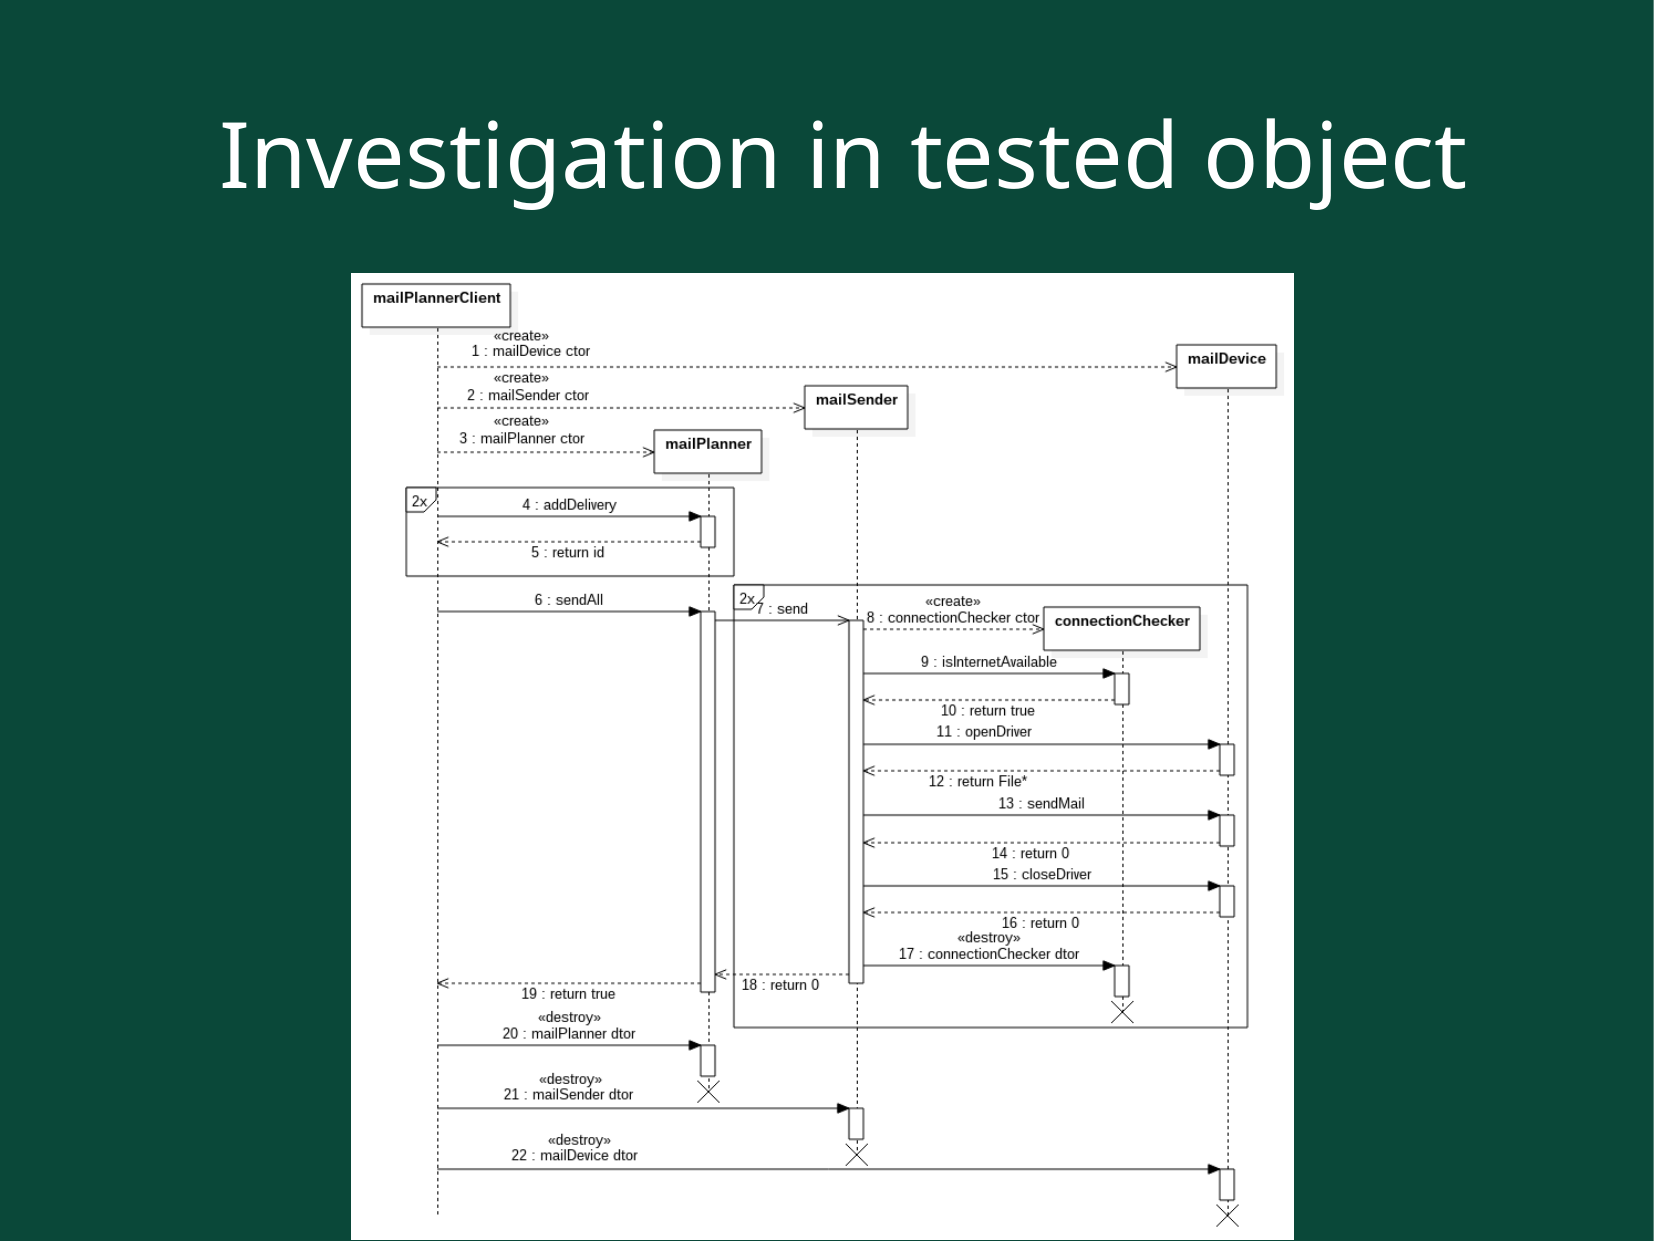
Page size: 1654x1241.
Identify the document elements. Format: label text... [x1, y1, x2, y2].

title Investigation in tested object [82, 49, 1571, 257]
picture [0, 0, 1654, 1241]
